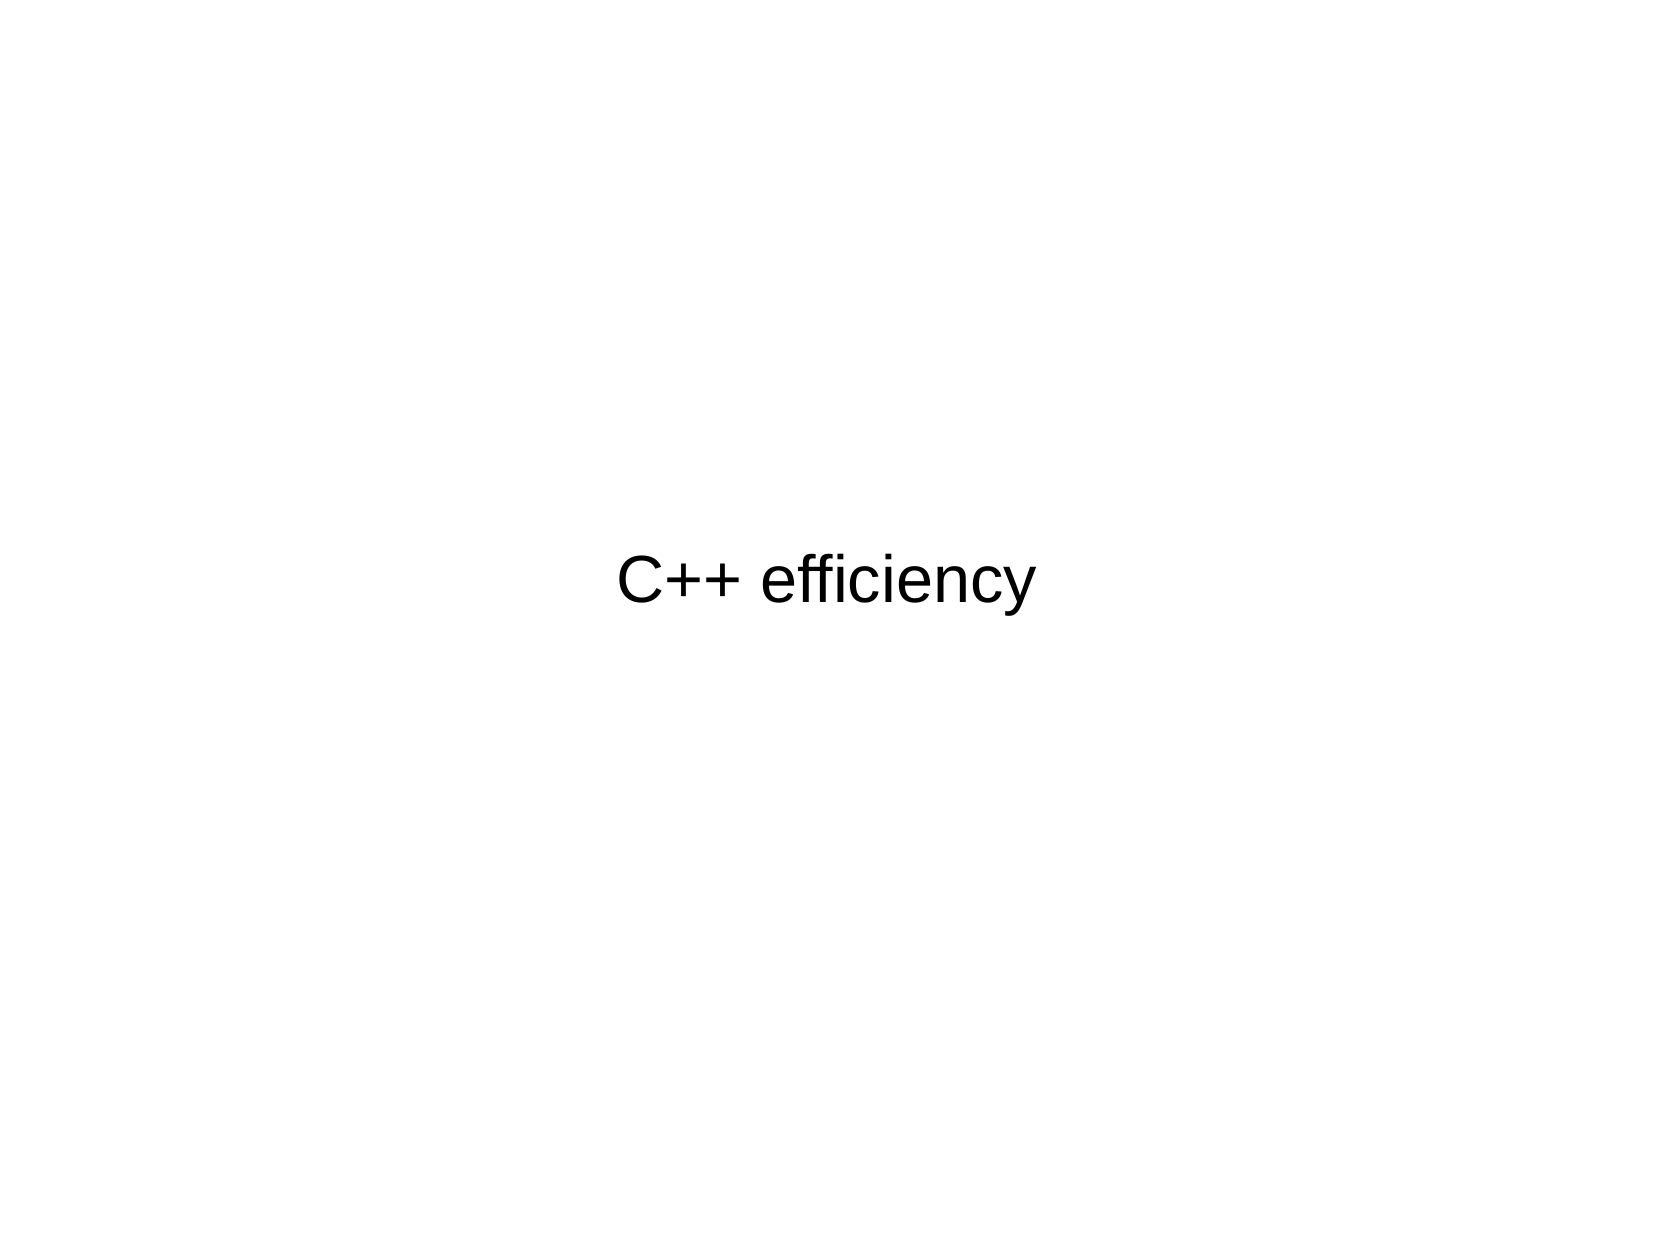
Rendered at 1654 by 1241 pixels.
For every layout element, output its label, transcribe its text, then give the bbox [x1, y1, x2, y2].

subtitle C++ efficiency [82, 49, 1571, 1109]
